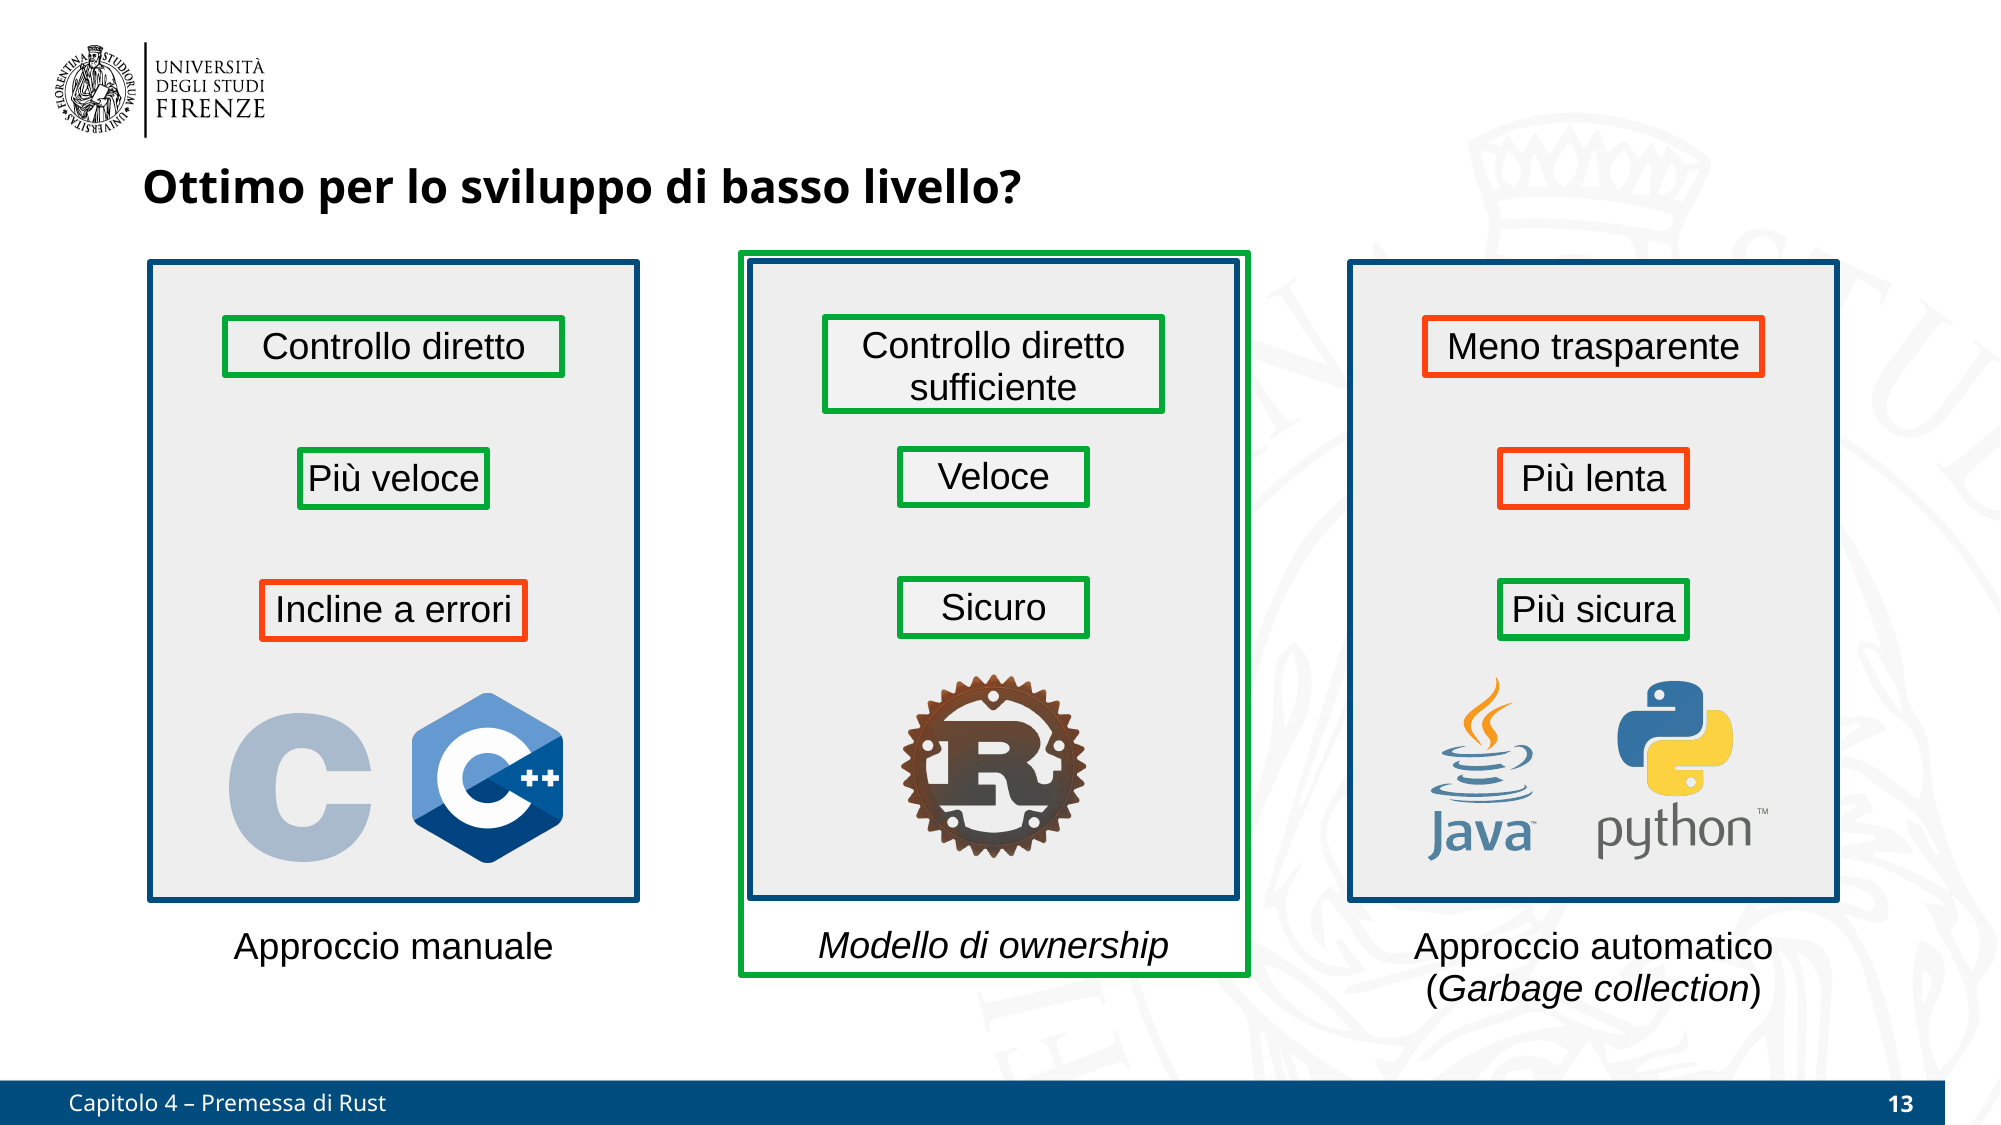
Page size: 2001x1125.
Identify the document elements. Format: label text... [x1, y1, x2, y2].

list Capitolo 4 – Premessa di Rust [53, 1083, 1715, 1125]
text_box Meno trasparente [1350, 318, 1838, 376]
text_box Approccio automatico (Garbage collection) [1350, 918, 1838, 1017]
picture [0, 0, 2000, 1125]
text_box Modello di ownership [749, 916, 1238, 974]
text_box Più lenta [1350, 450, 1838, 507]
text_box Più veloce [150, 450, 638, 507]
text_box Controllo diretto [150, 318, 638, 376]
text_box Approccio manuale [150, 918, 638, 976]
text_box [740, 252, 1249, 976]
text_box Più sicura [1350, 580, 1838, 638]
text_box Controllo diretto sufficiente [750, 316, 1238, 416]
text_box Sicuro [750, 579, 1238, 637]
title Ottimo per lo sviluppo di basso livello? [127, 157, 1570, 225]
text_box [149, 262, 638, 900]
text_box [1349, 262, 1838, 900]
text_box Incline a errori [150, 580, 638, 638]
text_box Veloce [750, 448, 1238, 506]
